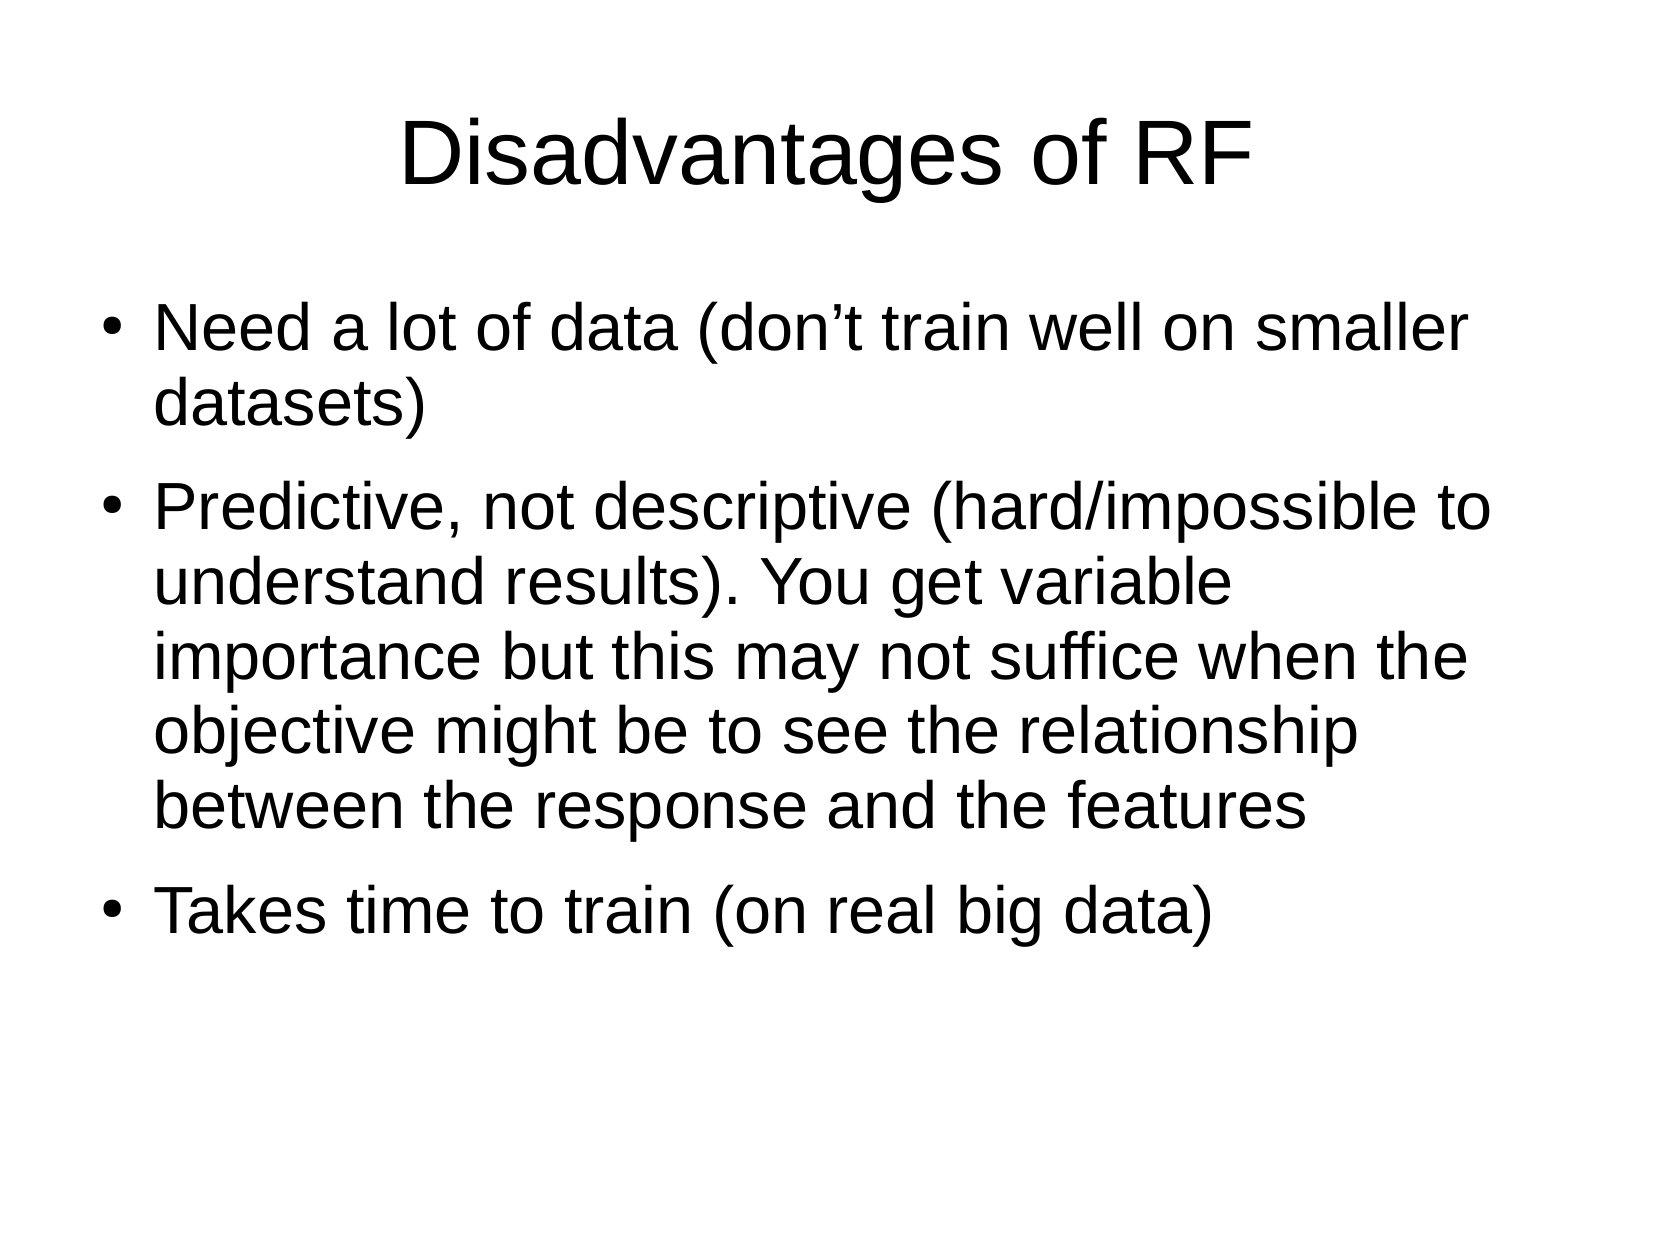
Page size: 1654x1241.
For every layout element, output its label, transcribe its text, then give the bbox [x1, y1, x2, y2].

list Need a lot of data (don’t train well on smaller datasets) Predictive, not descriptive (hard/impossible to understand results). You get variable importance but this may not suffice when the objective might be to see the relationship between the response and the features Takes time to train (on real big data) [82, 290, 1571, 1010]
title Disadvantages of RF [82, 49, 1571, 257]
